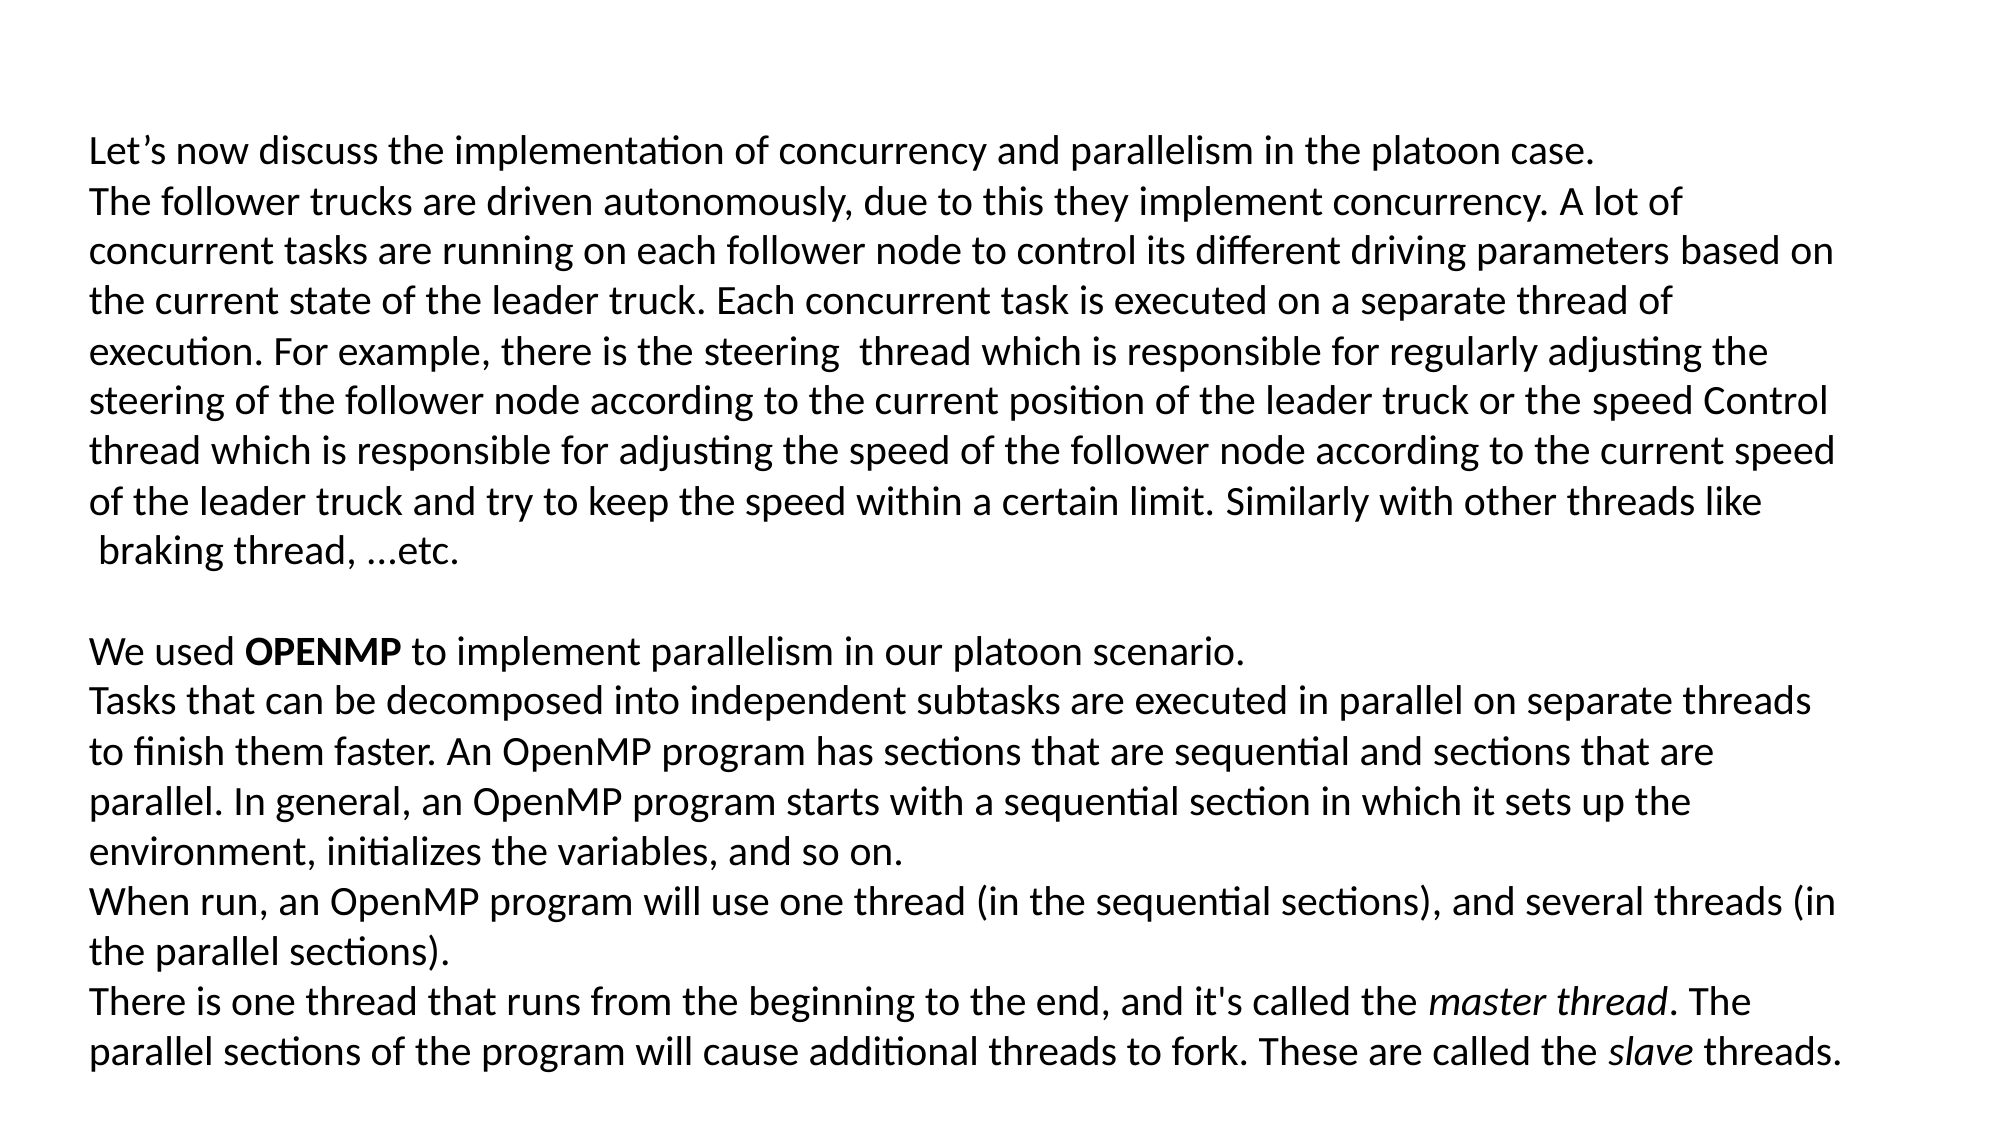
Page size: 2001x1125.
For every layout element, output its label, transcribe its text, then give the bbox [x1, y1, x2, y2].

text_box Let’s now discuss the implementation of concurrency and parallelism in the platoon case. ​ The follower trucks are driven autonomously, due to this they implement concurrency. A lot of concurrent tasks are running on each follower node to control its different driving parameters based on the current state of the leader truck. ​Each concurrent task is executed on a separate thread of execution. For example, there is the steering thread which is responsible for regularly adjusting the steering of the follower node according to the current position of the leader truck or the speed Control thread which is responsible for adjusting the speed of the follower node according to the current speed of the leader truck and try to keep the speed within a certain limit. Similarly with other threads like braking thread, ...etc. We used OPENMP to implement parallelism in our platoon scenario. Tasks that can be decomposed into independent subtasks are executed in parallel on separate threads to finish them faster. An OpenMP program has sections that are sequential and sections that are parallel. In general, an OpenMP program starts with a sequential section in which it sets up the environment, initializes the variables, and so on. When run, an OpenMP program will use one thread (in the sequential sections), and several threads (in the parallel sections). There is one thread that runs from the beginning to the end, and it's called the master thread. The parallel sections of the program will cause additional threads to fork. These are called the slave threads. [73, 115, 1868, 1125]
